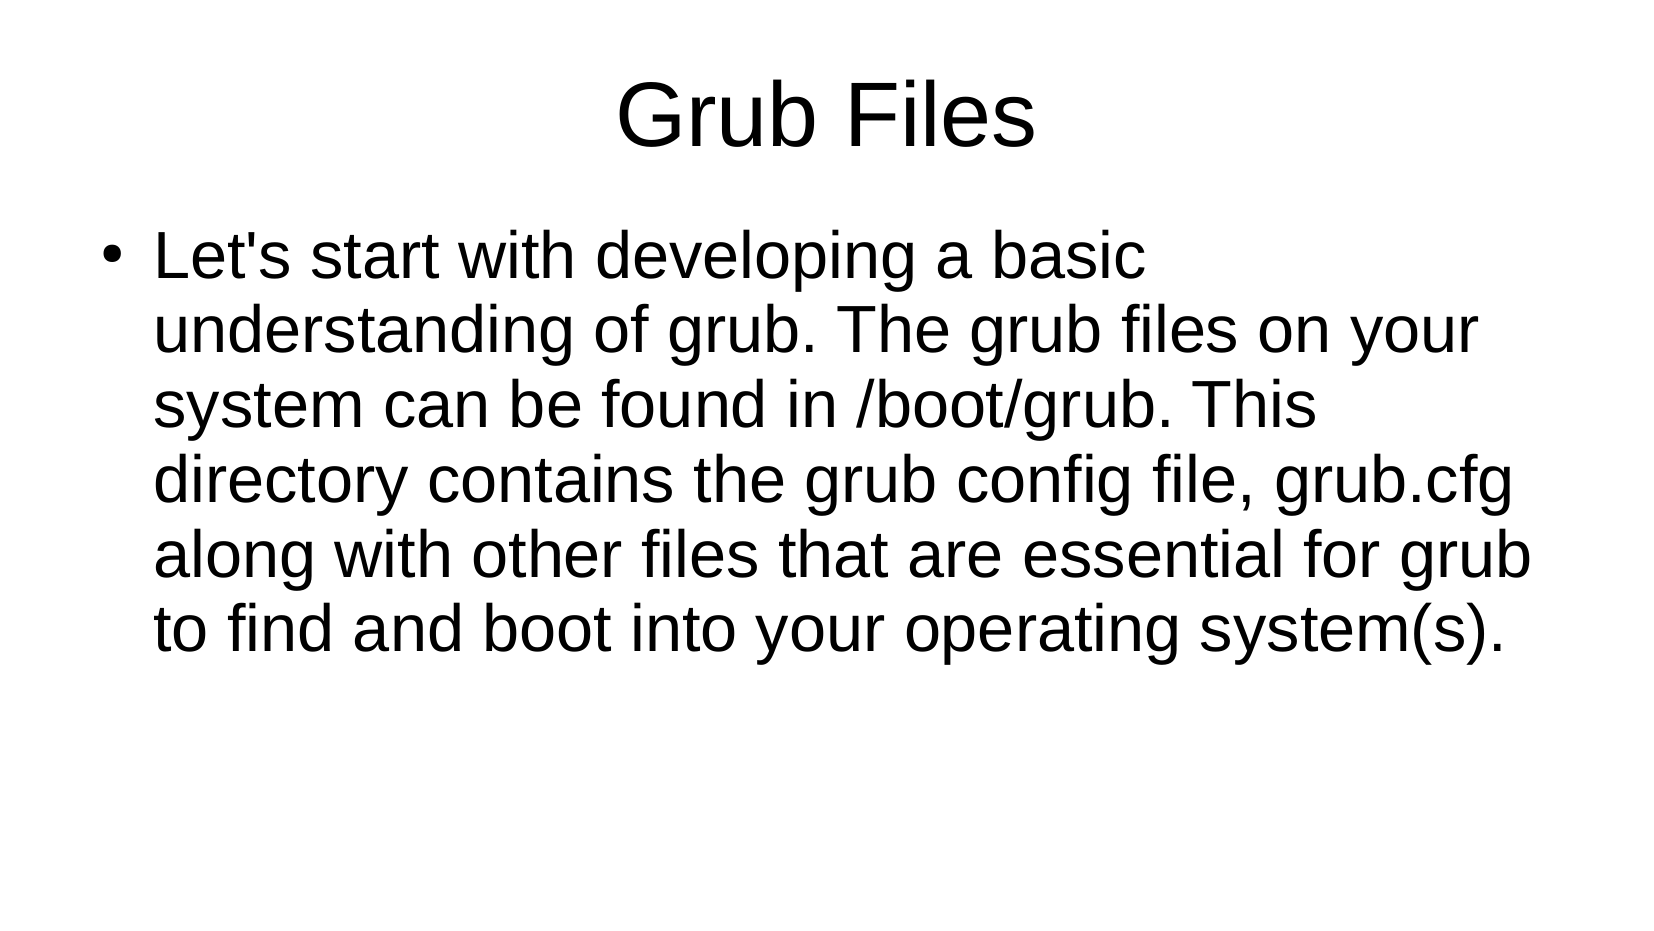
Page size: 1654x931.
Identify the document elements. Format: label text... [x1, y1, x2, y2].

list Let's start with developing a basic understanding of grub. The grub files on your system can be found in /boot/grub. This directory contains the grub config file, grub.cfg along with other files that are essential for grub to find and boot into your operating system(s). [82, 217, 1571, 758]
title Grub Files [82, 37, 1571, 193]
